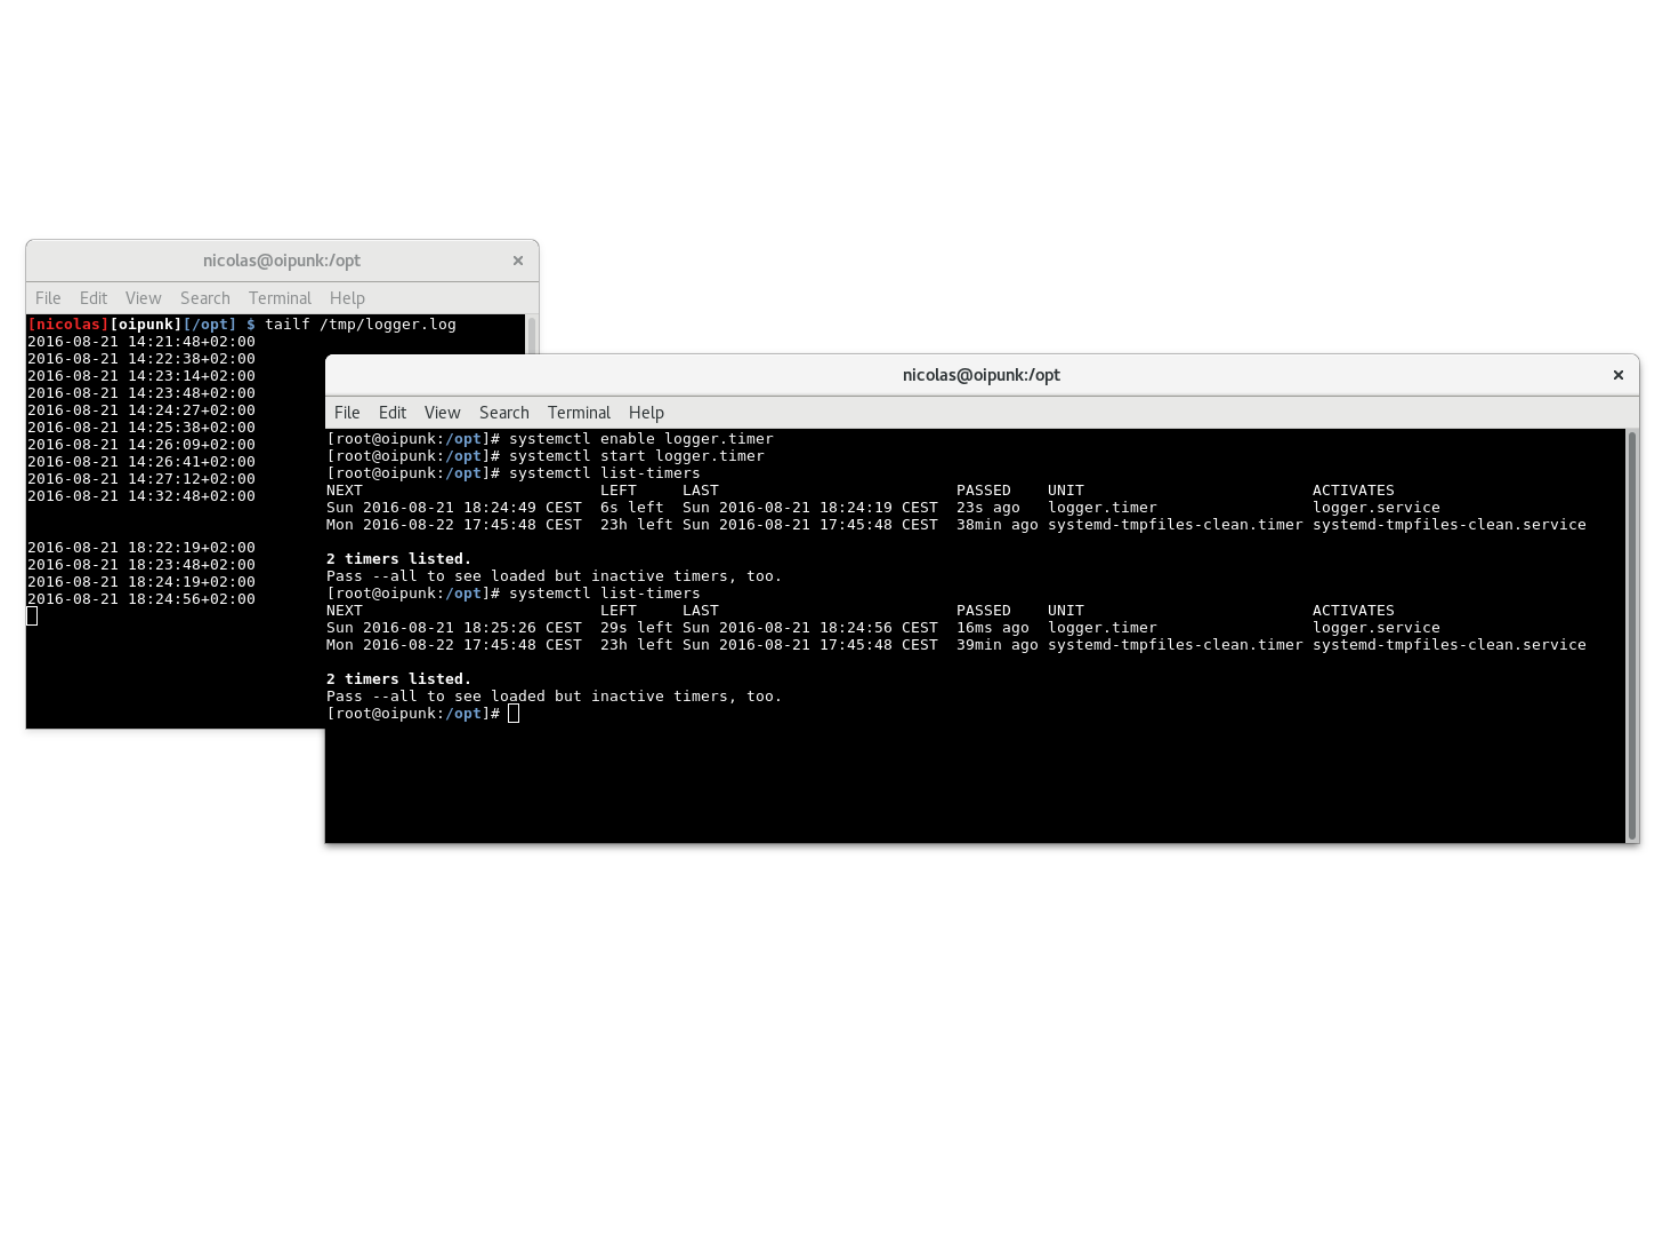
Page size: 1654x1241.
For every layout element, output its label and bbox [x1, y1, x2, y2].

picture [0, 224, 1654, 882]
